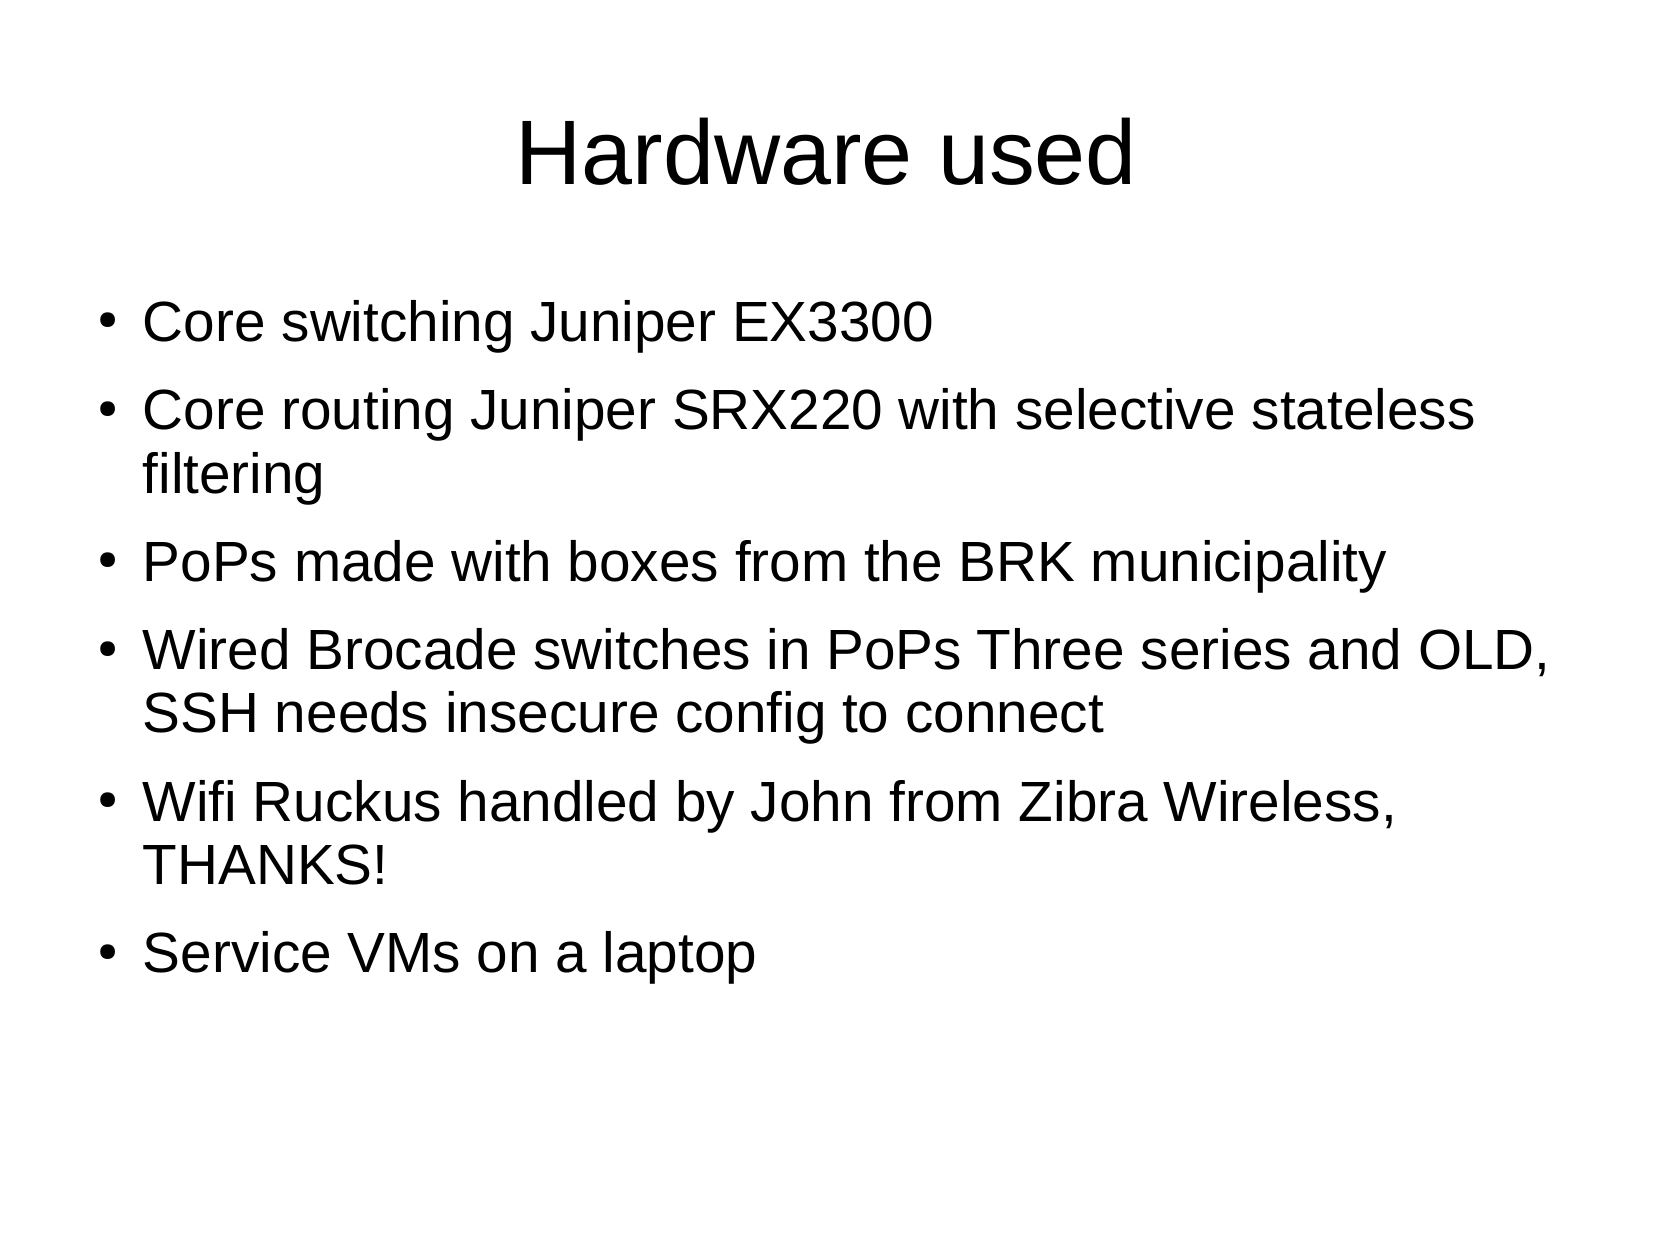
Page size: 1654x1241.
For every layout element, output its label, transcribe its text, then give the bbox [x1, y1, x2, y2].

list Core switching Juniper EX3300 Core routing Juniper SRX220 with selective stateless filtering PoPs made with boxes from the BRK municipality Wired Brocade switches in PoPs Three series and OLD, SSH needs insecure config to connect Wifi Ruckus handled by John from Zibra Wireless, THANKS! Service VMs on a laptop [82, 290, 1571, 1010]
title Hardware used [82, 49, 1571, 257]
